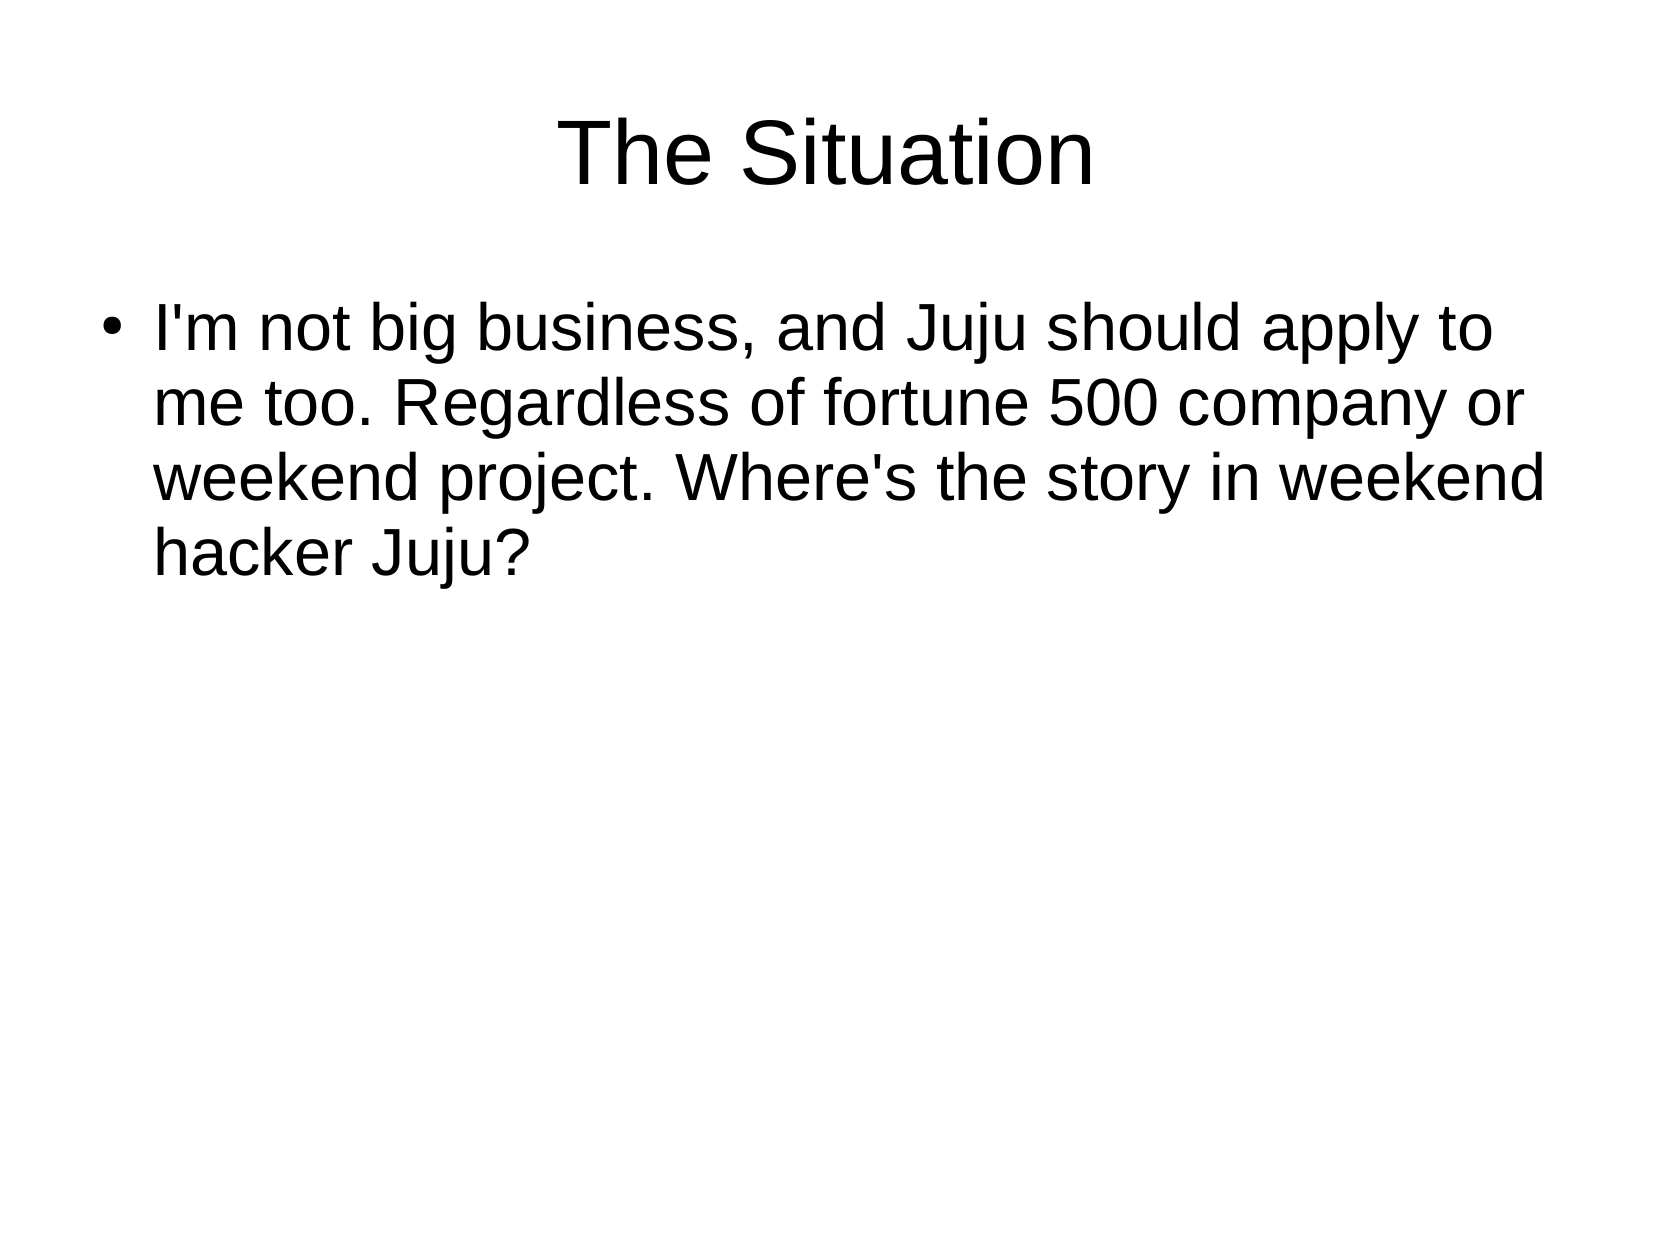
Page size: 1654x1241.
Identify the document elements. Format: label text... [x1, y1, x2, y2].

title The Situation [82, 49, 1571, 257]
list I'm not big business, and Juju should apply to me too. Regardless of fortune 500 company or weekend project. Where's the story in weekend hacker Juju? [82, 290, 1571, 1010]
